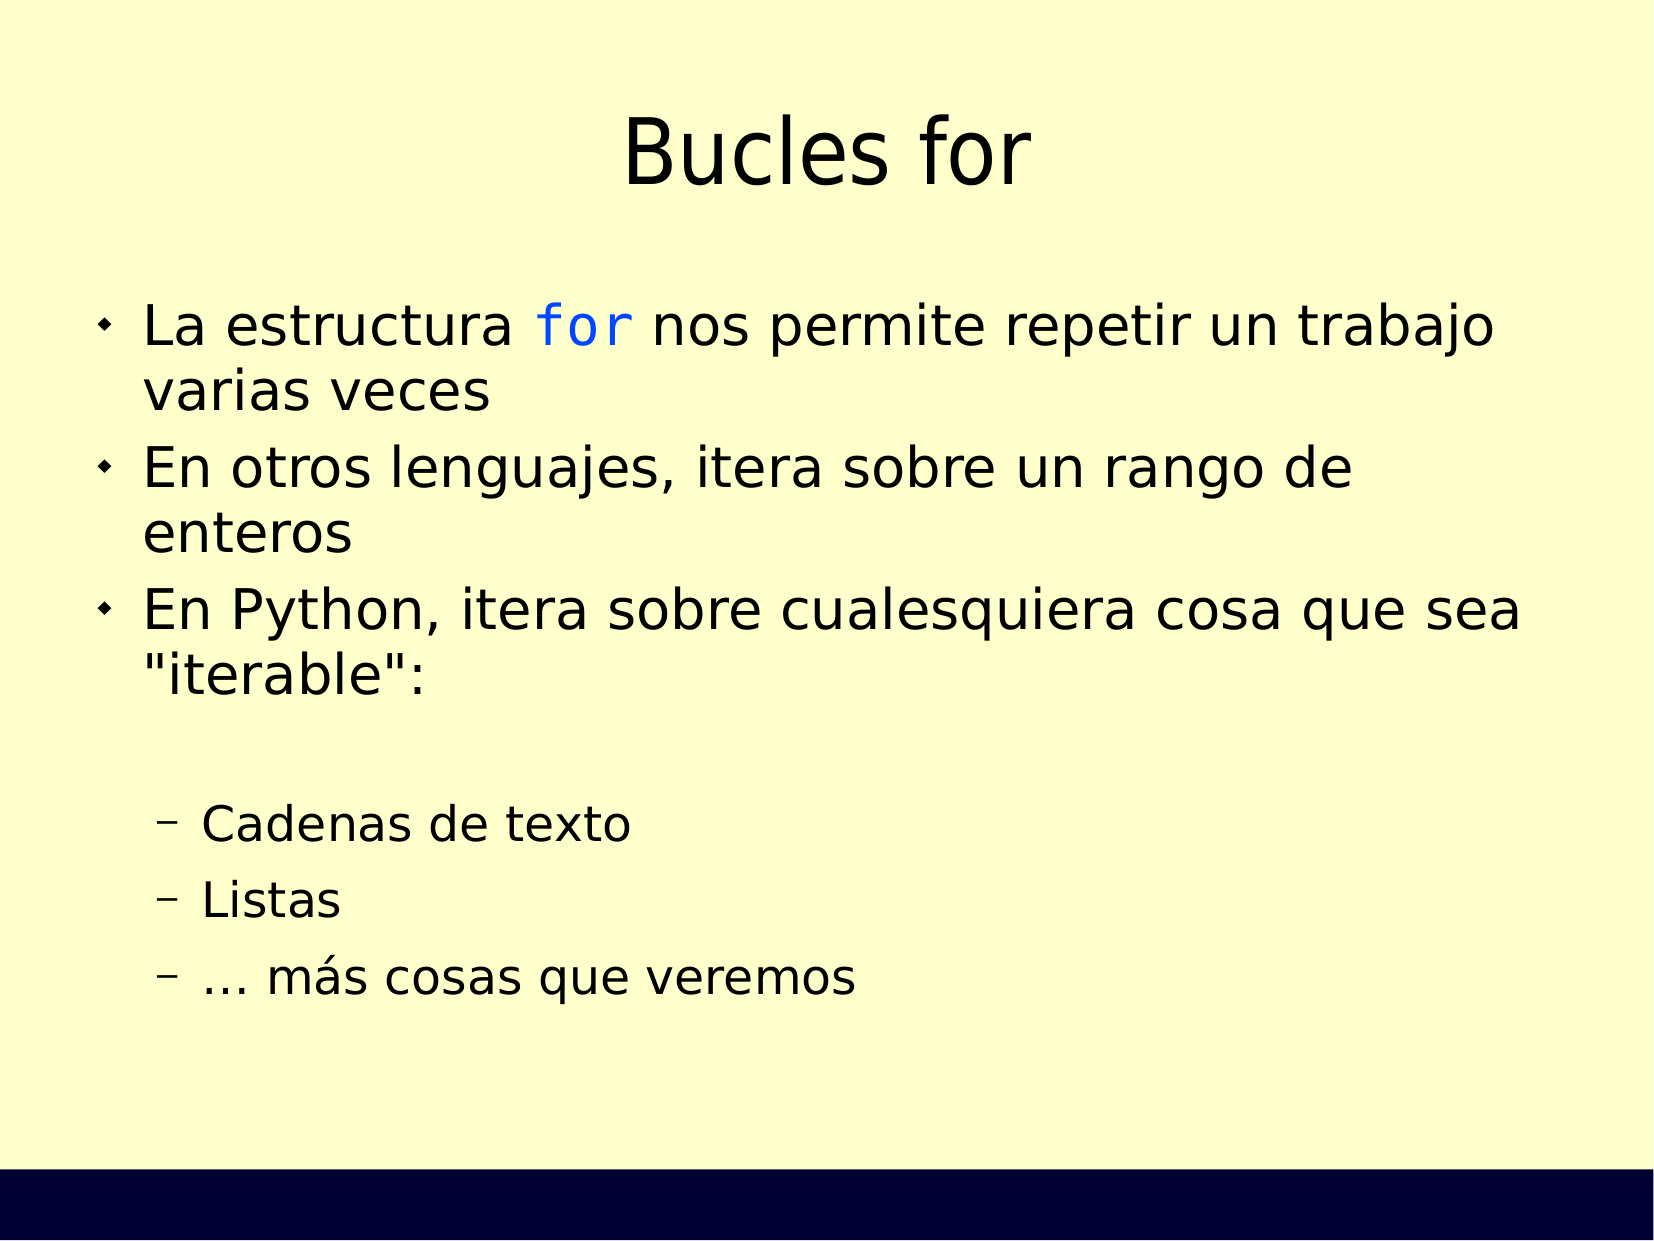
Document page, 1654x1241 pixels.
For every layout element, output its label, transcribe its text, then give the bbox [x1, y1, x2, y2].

title Bucles for [82, 49, 1571, 257]
list La estructura for nos permite repetir un trabajo varias veces En otros lenguajes, itera sobre un rango de enteros En Python, itera sobre cualesquiera cosa que sea "iterable": Cadenas de texto Listas … más cosas que veremos [82, 290, 1538, 1010]
